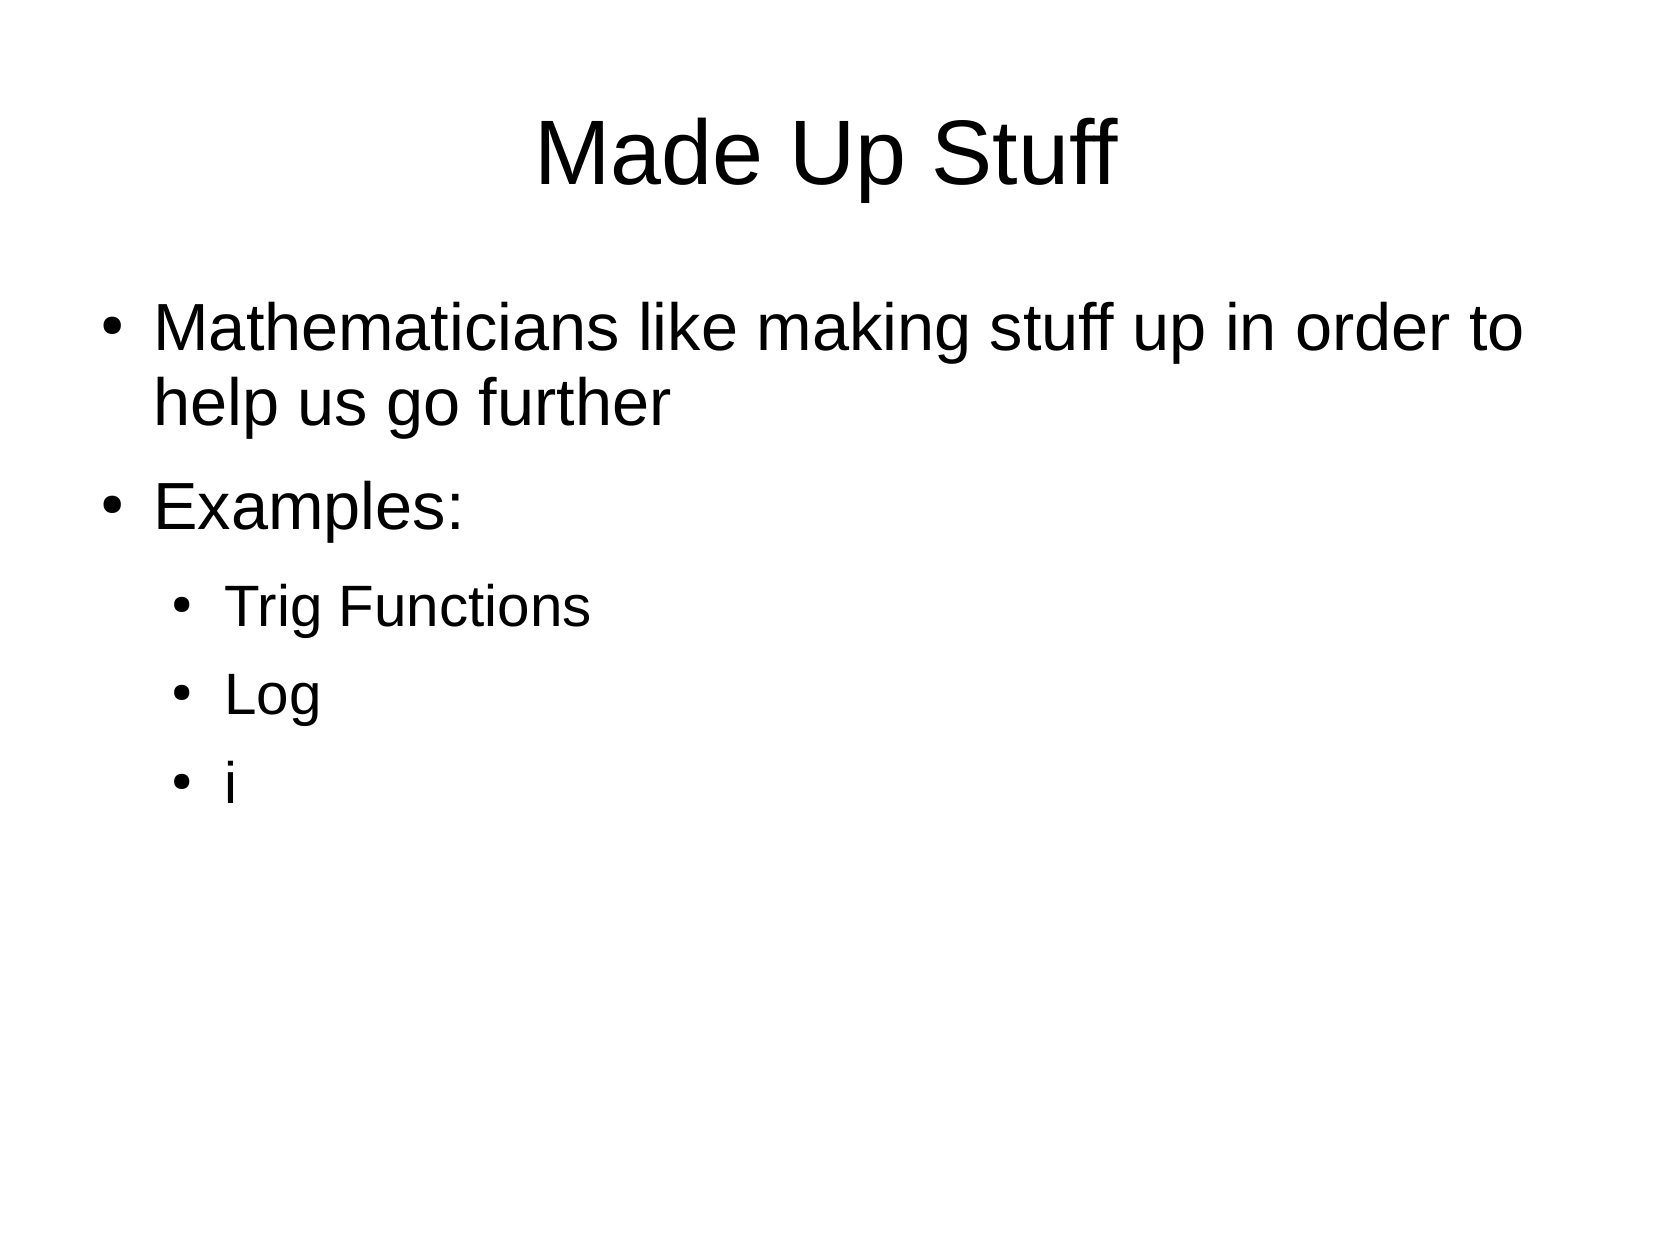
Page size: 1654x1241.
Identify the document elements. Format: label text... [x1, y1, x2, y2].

title Made Up Stuff [82, 49, 1571, 257]
list Mathematicians like making stuff up in order to help us go further Examples: Trig Functions Log i [82, 290, 1571, 1109]
